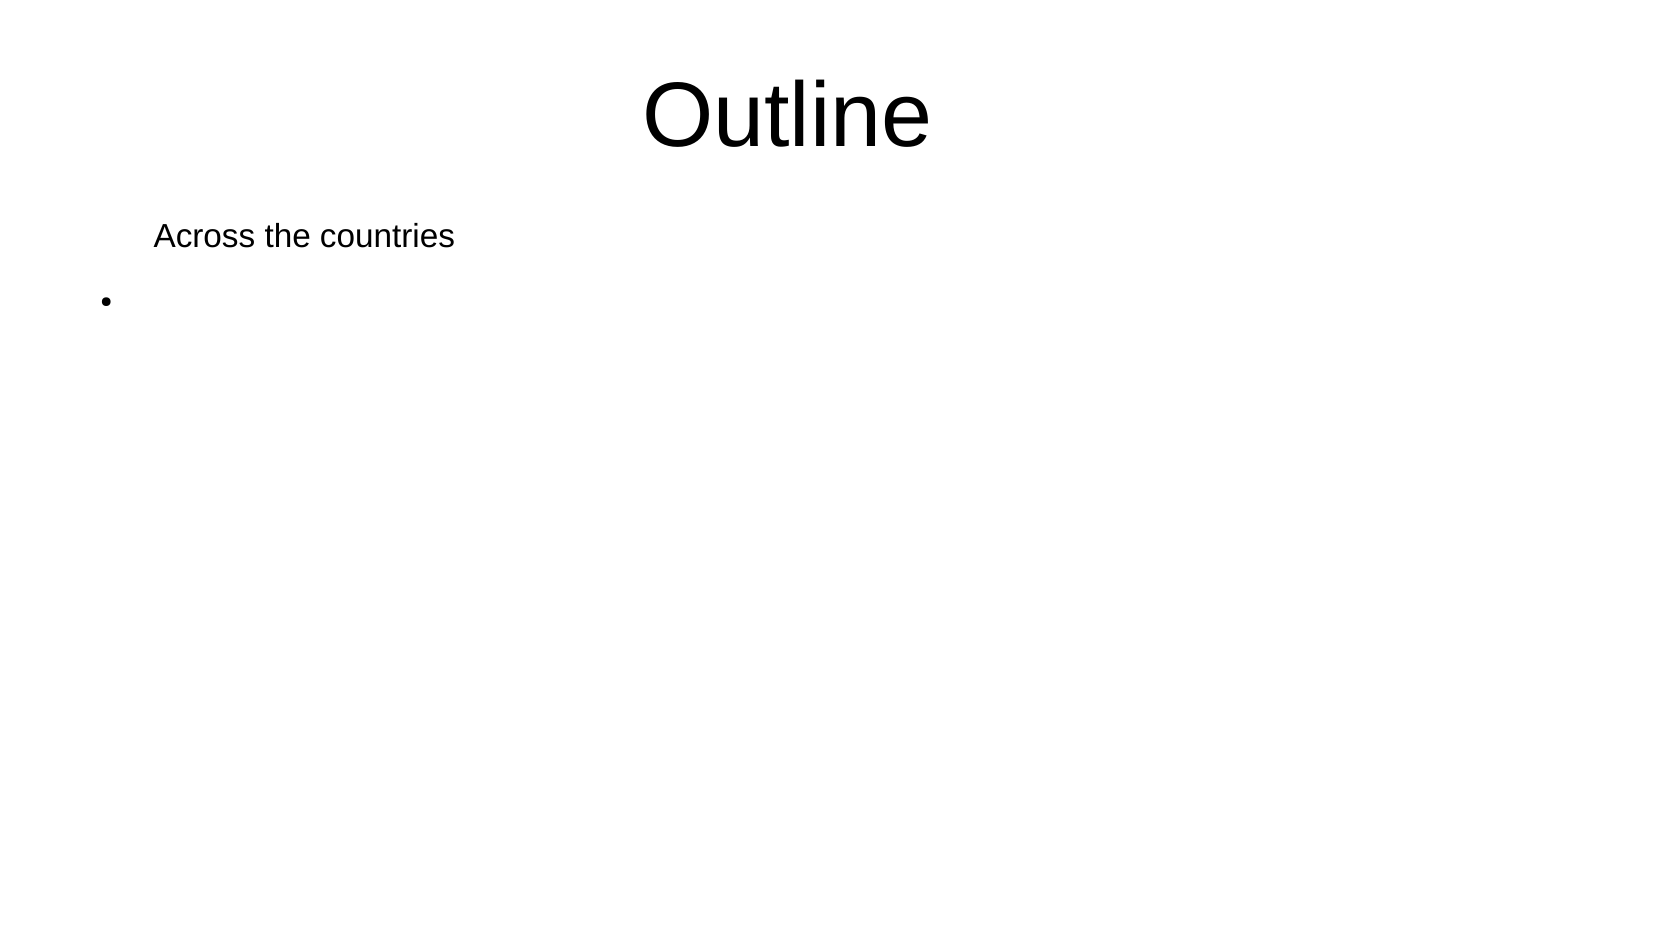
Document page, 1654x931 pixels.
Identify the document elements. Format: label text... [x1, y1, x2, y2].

list Across the countries [82, 217, 1571, 758]
title Outline [82, 37, 1571, 193]
